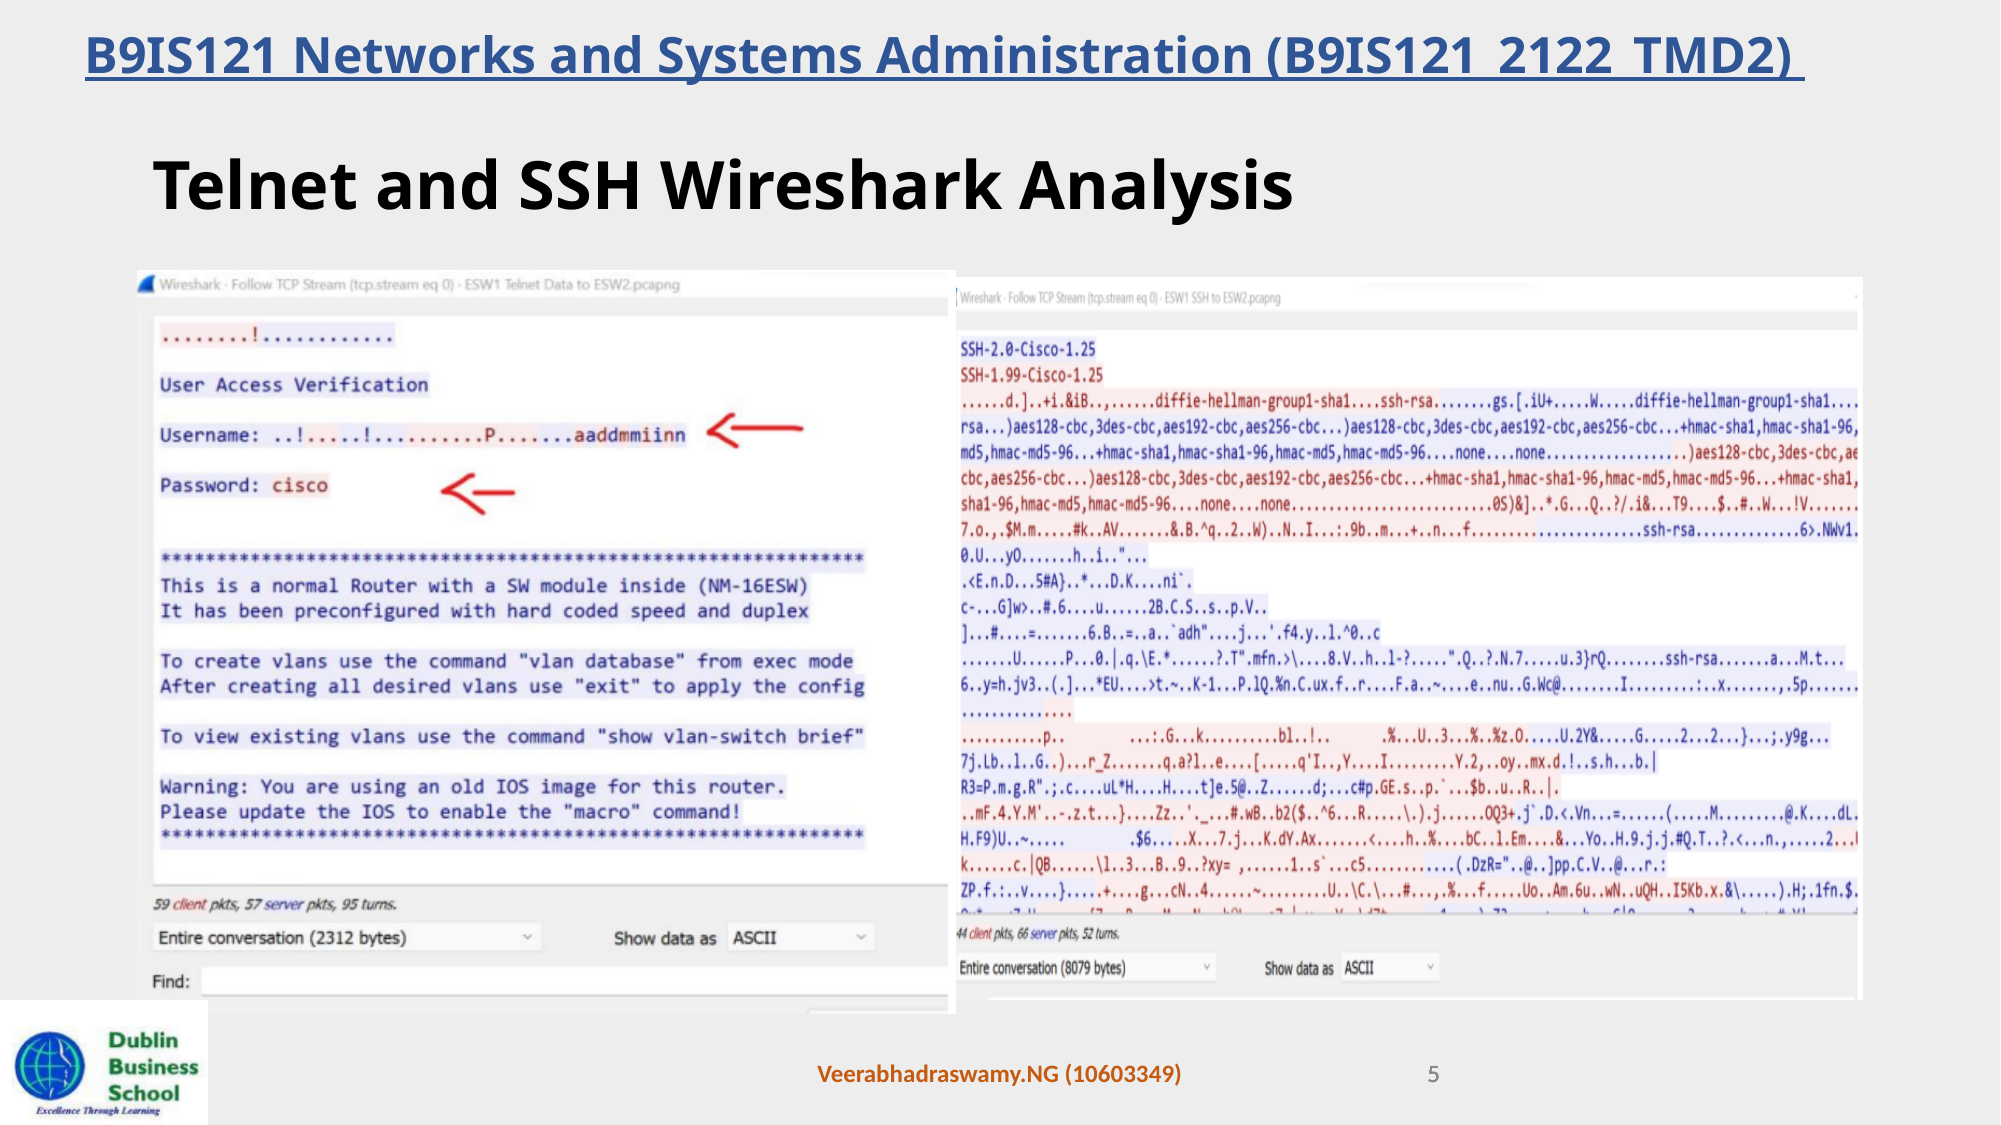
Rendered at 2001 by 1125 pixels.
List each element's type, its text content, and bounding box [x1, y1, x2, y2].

text_box Veerabhadraswamy.NG (10603349) [662, 1042, 1338, 1103]
text_box B9IS121 Networks and Systems Administration (B9IS121_2122_TMD2) [69, 8, 2000, 106]
text_box [1412, 1042, 1863, 1103]
title Telnet and SSH Wireshark Analysis [137, 133, 1317, 242]
picture [0, 270, 1863, 1125]
